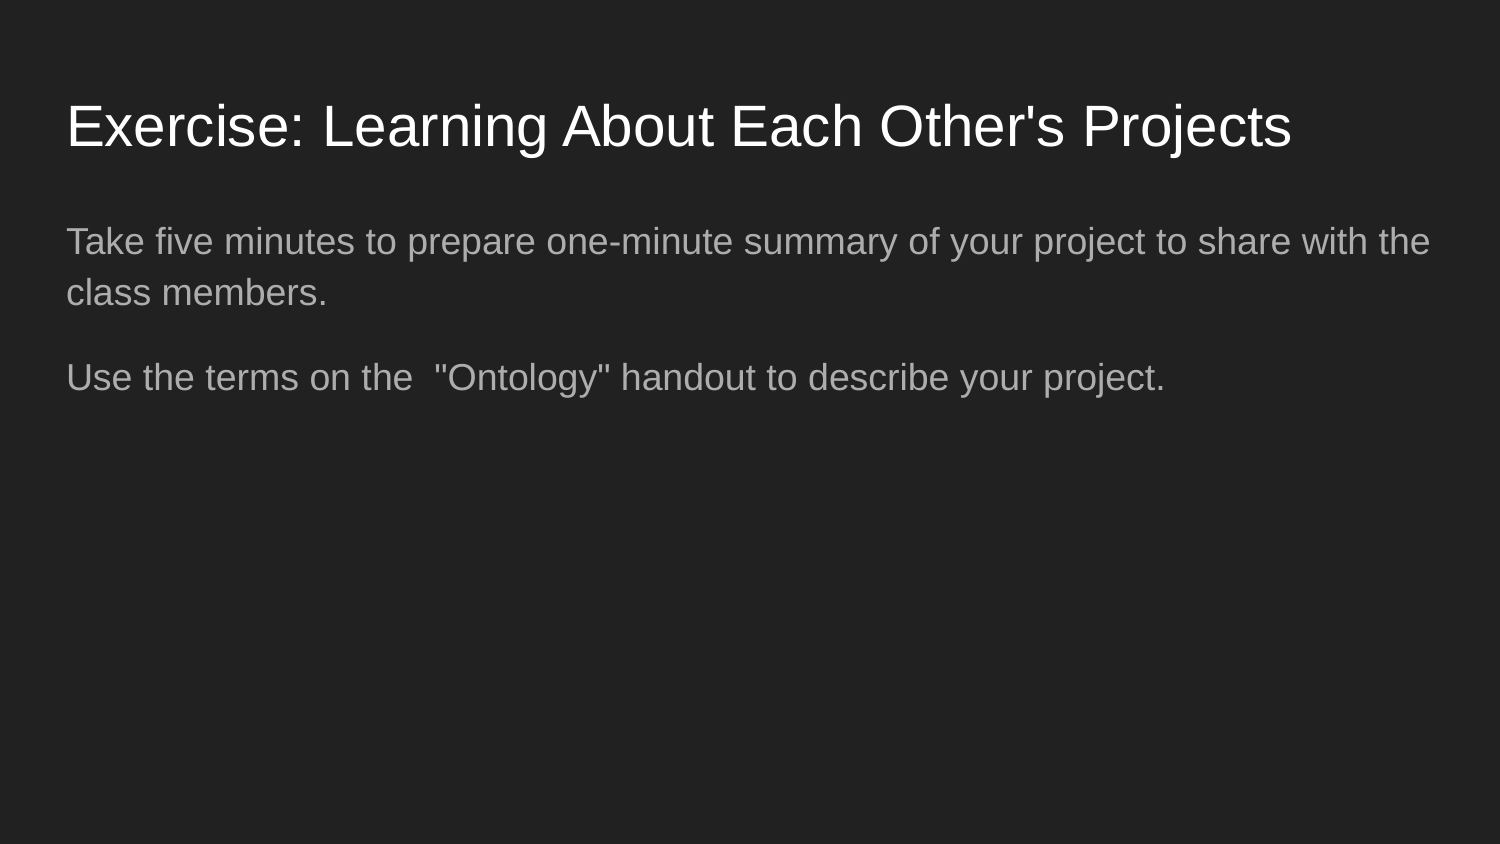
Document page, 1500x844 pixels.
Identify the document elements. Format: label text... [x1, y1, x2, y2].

list Take five minutes to prepare one-minute summary of your project to share with the class members. Use the terms on the "Ontology" handout to describe your project. [51, 194, 1449, 756]
title Exercise: Learning About Each Other's Projects [51, 72, 1449, 167]
